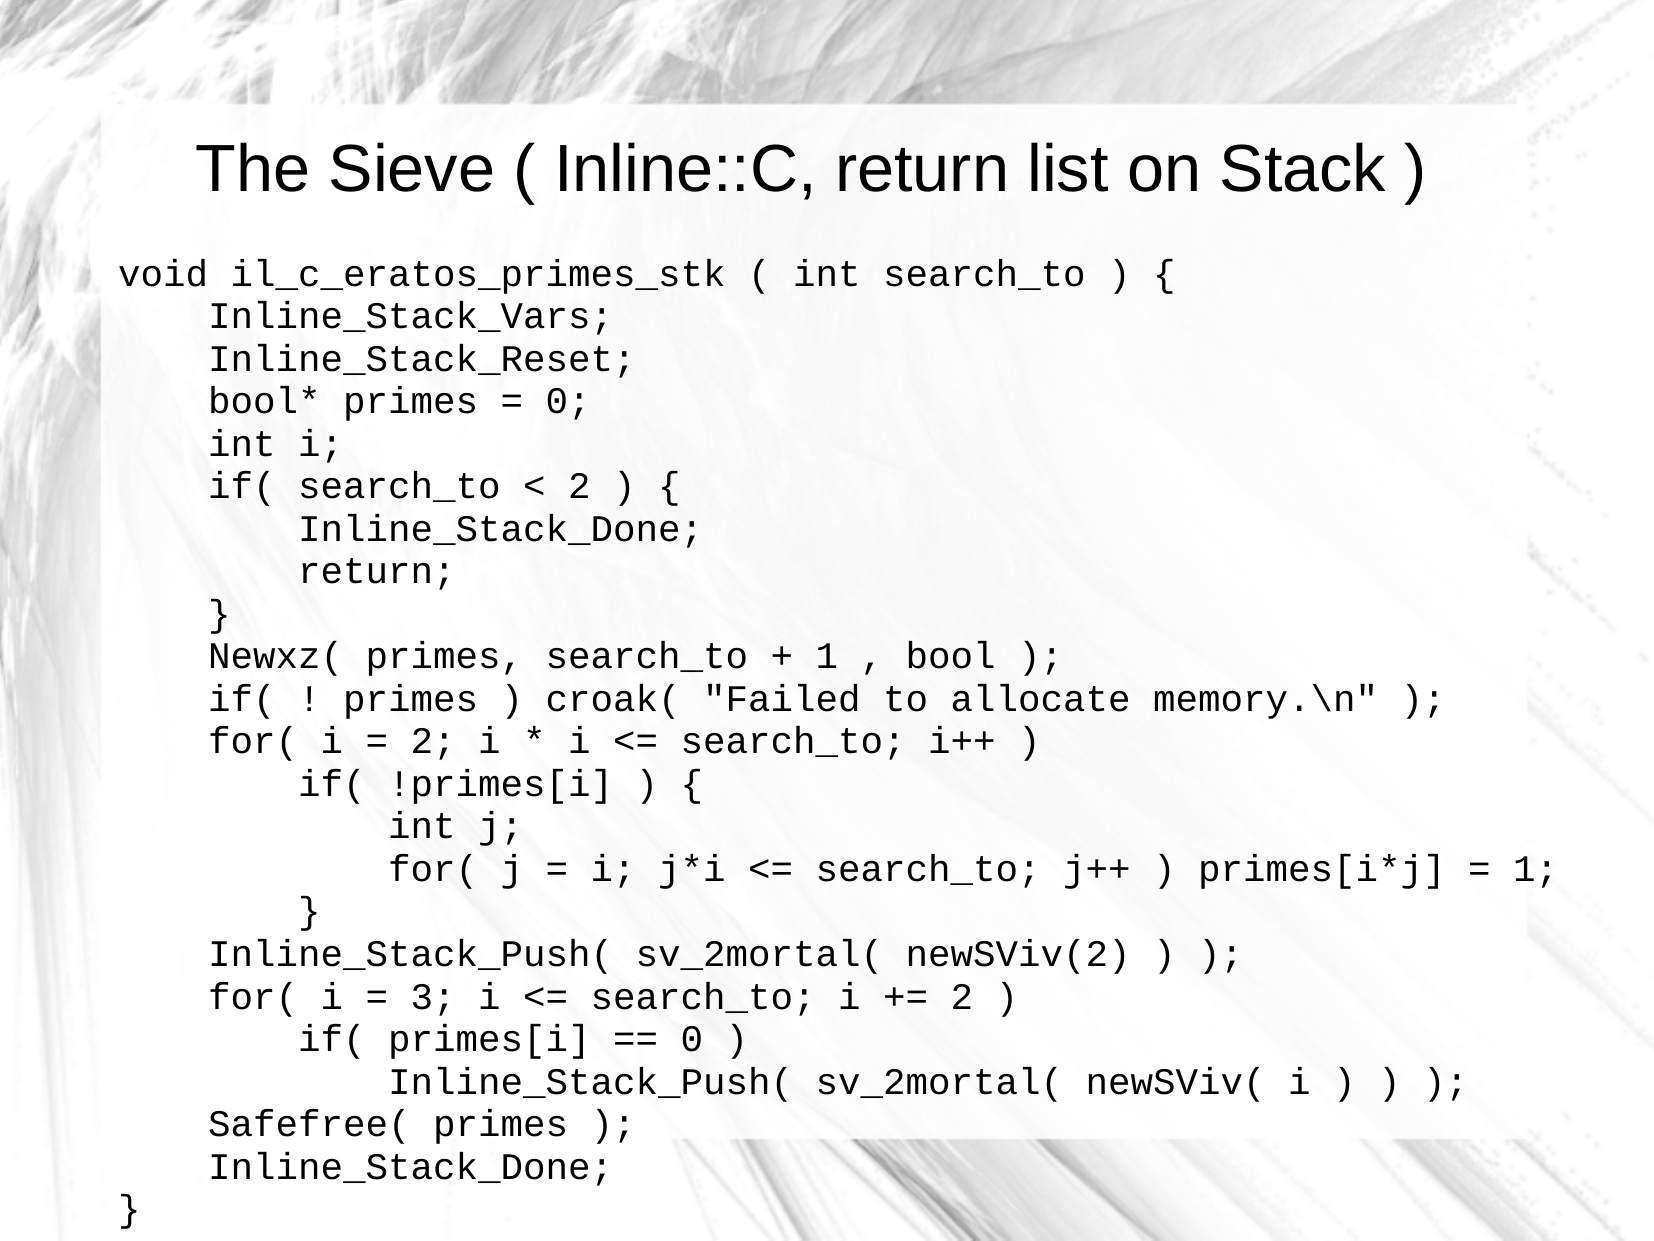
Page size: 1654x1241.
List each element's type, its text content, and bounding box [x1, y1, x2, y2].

list void il_c_eratos_primes_stk ( int search_to ) { Inline_Stack_Vars; Inline_Stack_Reset; bool* primes = 0; int i; if( search_to < 2 ) { Inline_Stack_Done; return; } Newxz( primes, search_to + 1 , bool ); if( ! primes ) croak( "Failed to allocate memory.\n" ); for( i = 2; i * i <= search_to; i++ ) if( !primes[i] ) { int j; for( j = i; j*i <= search_to; j++ ) primes[i*j] = 1; } Inline_Stack_Push( sv_2mortal( newSViv(2) ) ); for( i = 3; i <= search_to; i += 2 ) if( primes[i] == 0 ) Inline_Stack_Push( sv_2mortal( newSViv( i ) ) ); Safefree( primes ); Inline_Stack_Done; } [118, 255, 1571, 1171]
picture [0, 0, 1654, 1241]
title The Sieve ( Inline::C, return list on Stack ) [118, 112, 1506, 226]
